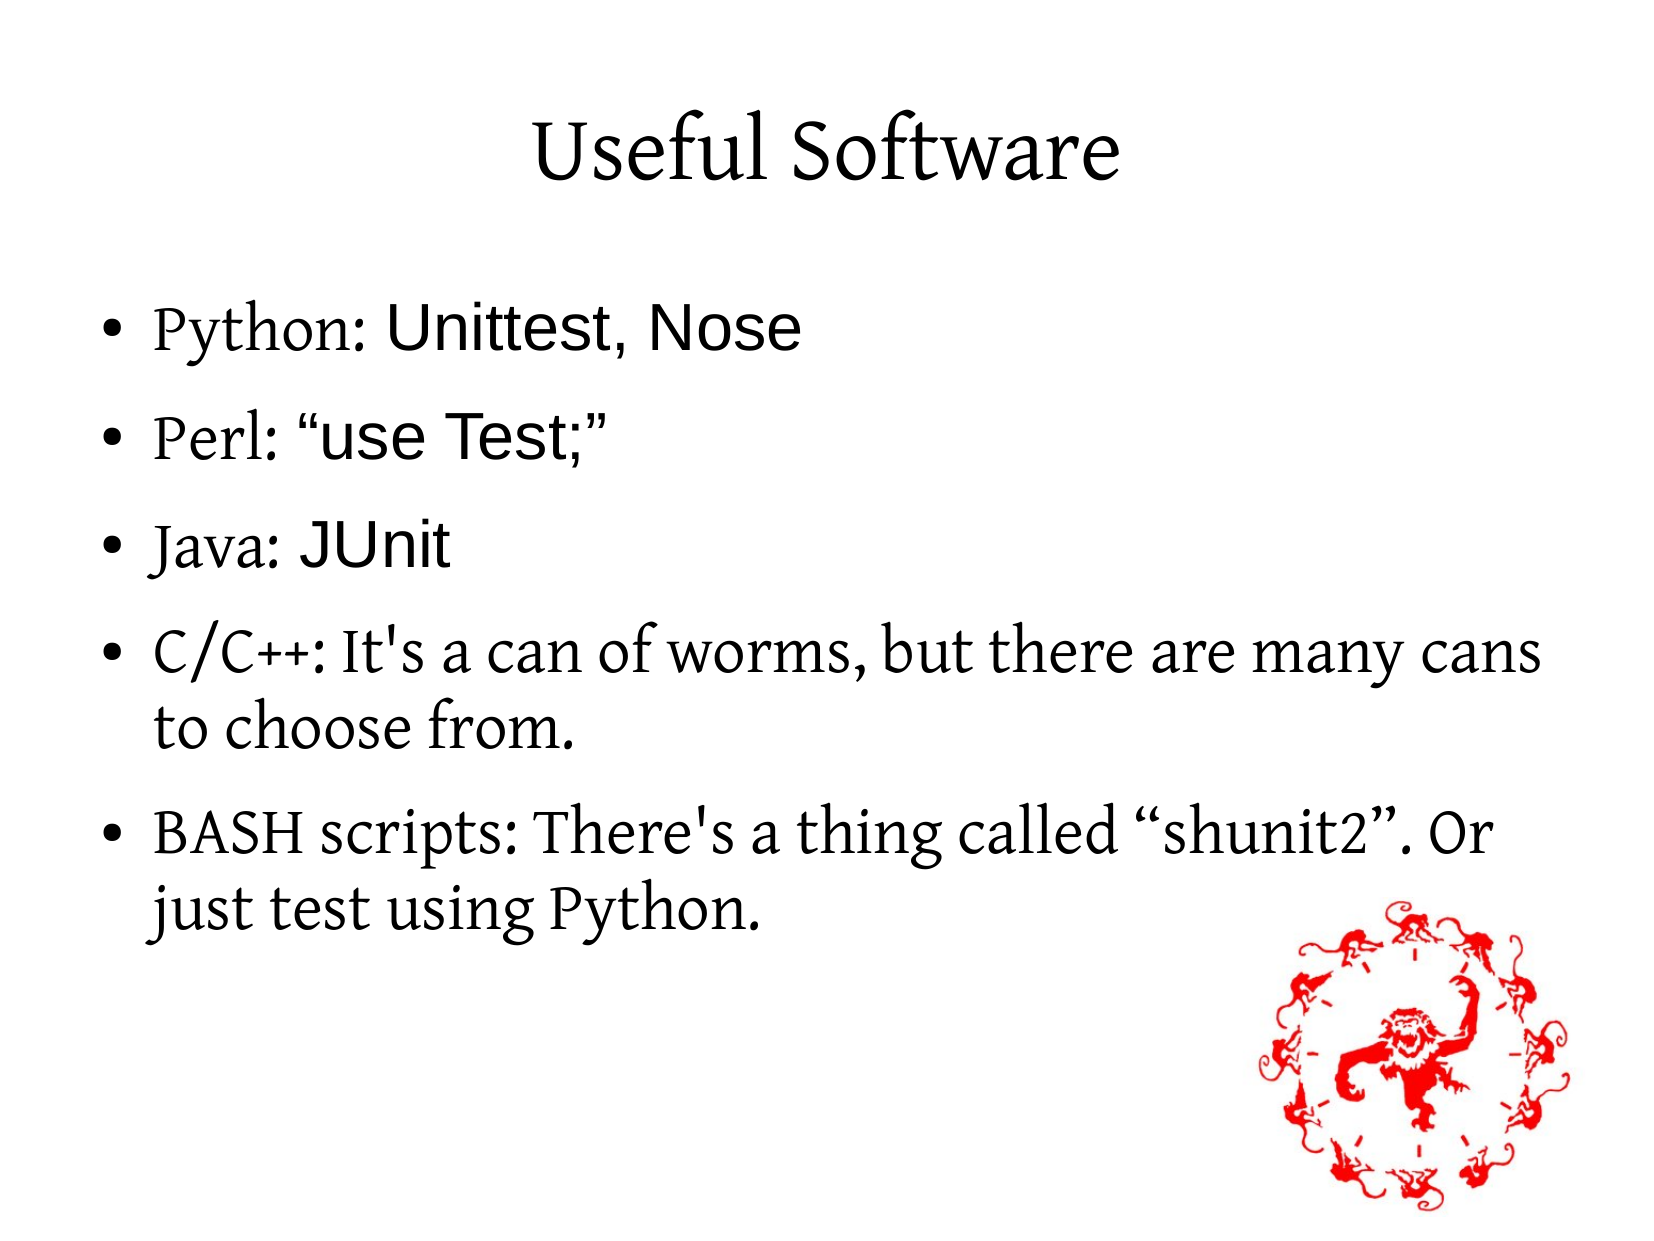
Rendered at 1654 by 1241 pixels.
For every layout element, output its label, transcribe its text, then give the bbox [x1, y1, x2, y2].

picture [1192, 897, 1619, 1217]
list Python: Unittest, Nose Perl: “use Test;” Java: JUnit C/C++: It's a can of worms, but there are many cans to choose from. BASH scripts: There's a thing called “shunit2”. Or just test using Python. [82, 290, 1571, 1010]
title Useful Software [82, 49, 1571, 257]
